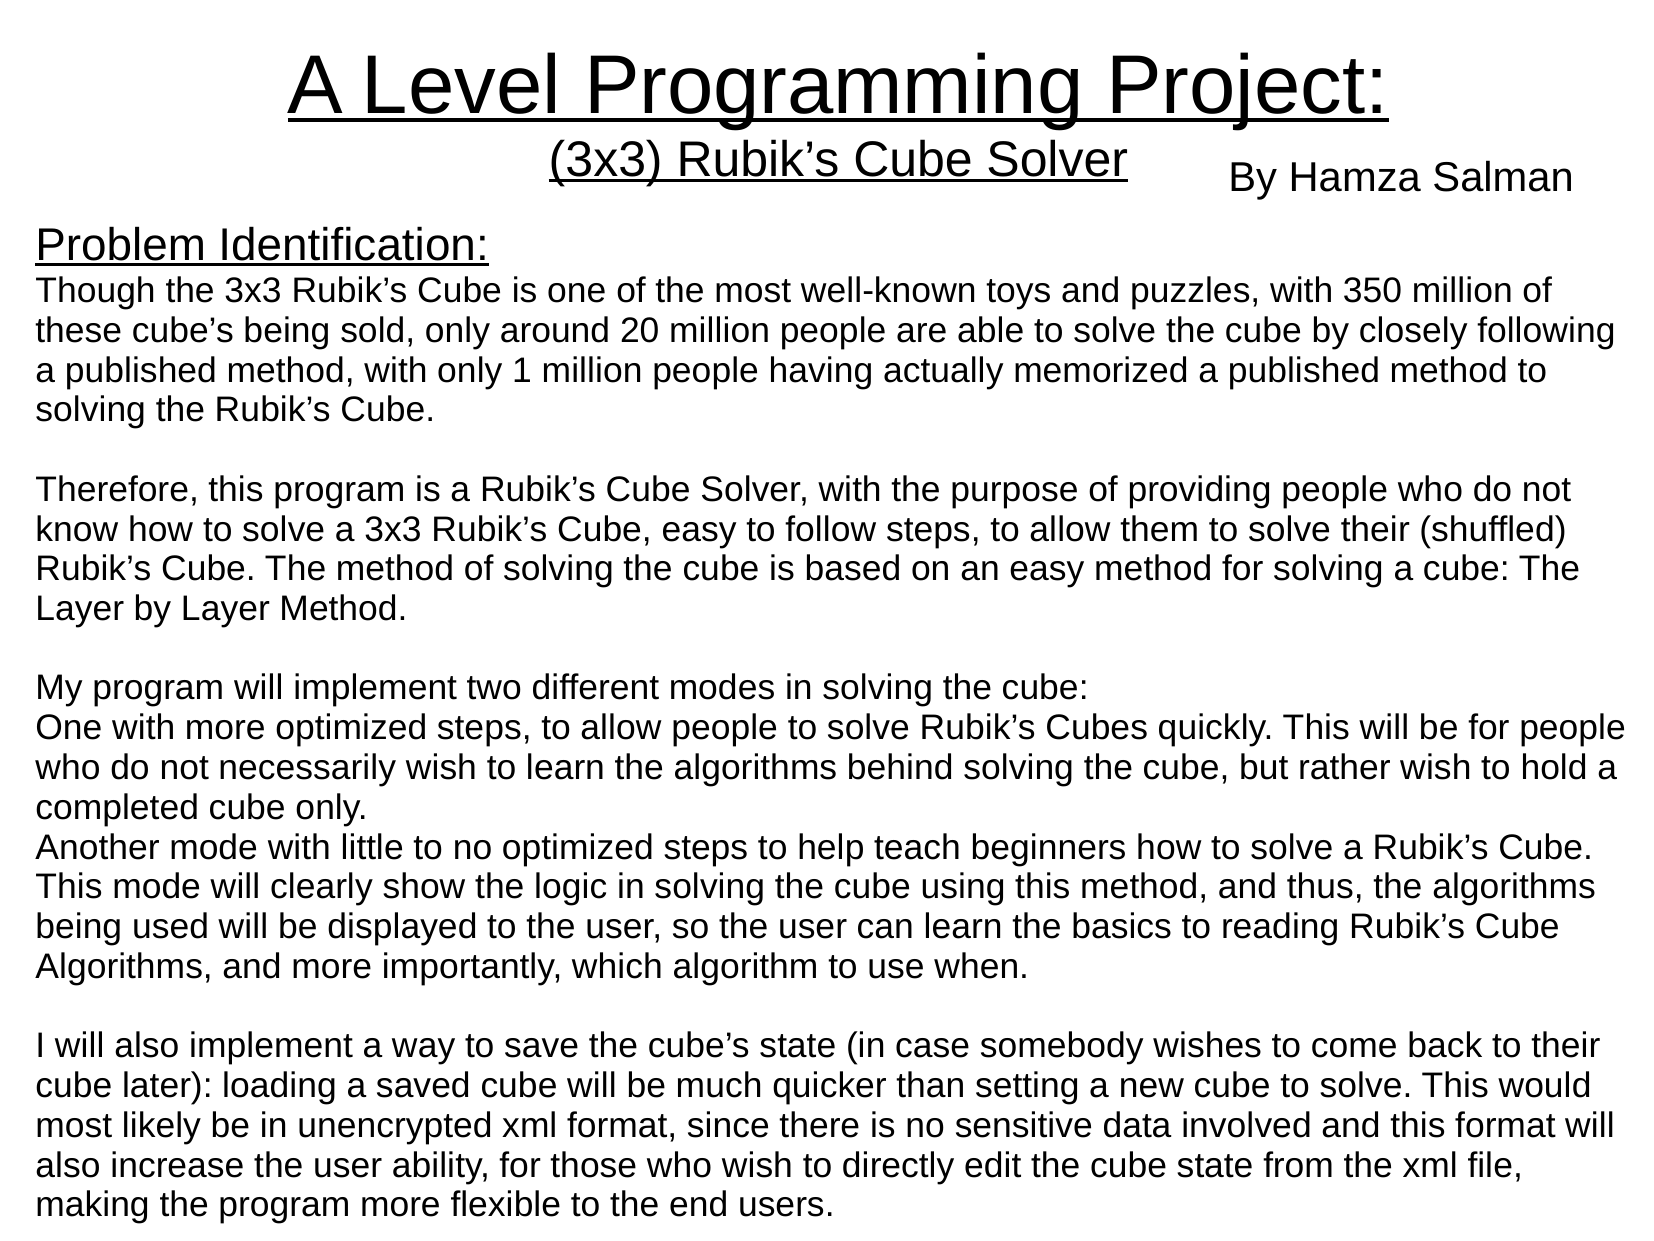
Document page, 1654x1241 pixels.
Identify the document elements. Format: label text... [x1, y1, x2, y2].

subtitle By Hamza Salman [1228, 129, 1619, 212]
title Problem Identification: Though the 3x3 Rubik’s Cube is one of the most well-known toys and puzzles, with 350 million of these cube’s being sold, only around 20 million people are able to solve the cube by closely following a published method, with only 1 million people having actually memorized a published method to solving the Rubik’s Cube. Therefore, this program is a Rubik’s Cube Solver, with the purpose of providing people who do not know how to solve a 3x3 Rubik’s Cube, easy to follow steps, to allow them to solve their (shuffled) Rubik’s Cube. The method of solving the cube is based on an easy method for solving a cube: The Layer by Layer Method. My program will implement two different modes in solving the cube: One with more optimized steps, to allow people to solve Rubik’s Cubes quickly. This will be for people who do not necessarily wish to learn the algorithms behind solving the cube, but rather wish to hold a completed cube only. Another mode with little to no optimized steps to help teach beginners how to solve a Rubik’s Cube. This mode will clearly show the logic in solving the cube using this method, and thus, the algorithms being used will be displayed to the user, so the user can learn the basics to reading Rubik’s Cube Algorithms, and more importantly, which algorithm to use when. I will also implement a way to save the cube’s state (in case somebody wishes to come back to their cube later): loading a saved cube will be much quicker than setting a new cube to solve. This would most likely be in unencrypted xml format, since there is no sensitive data involved and this format will also increase the user ability, for those who wish to directly edit the cube state from the xml file, making the program more flexible to the end users. [35, 212, 1630, 1231]
title A Level Programming Project: (3x3) Rubik’s Cube Solver [94, 35, 1583, 189]
